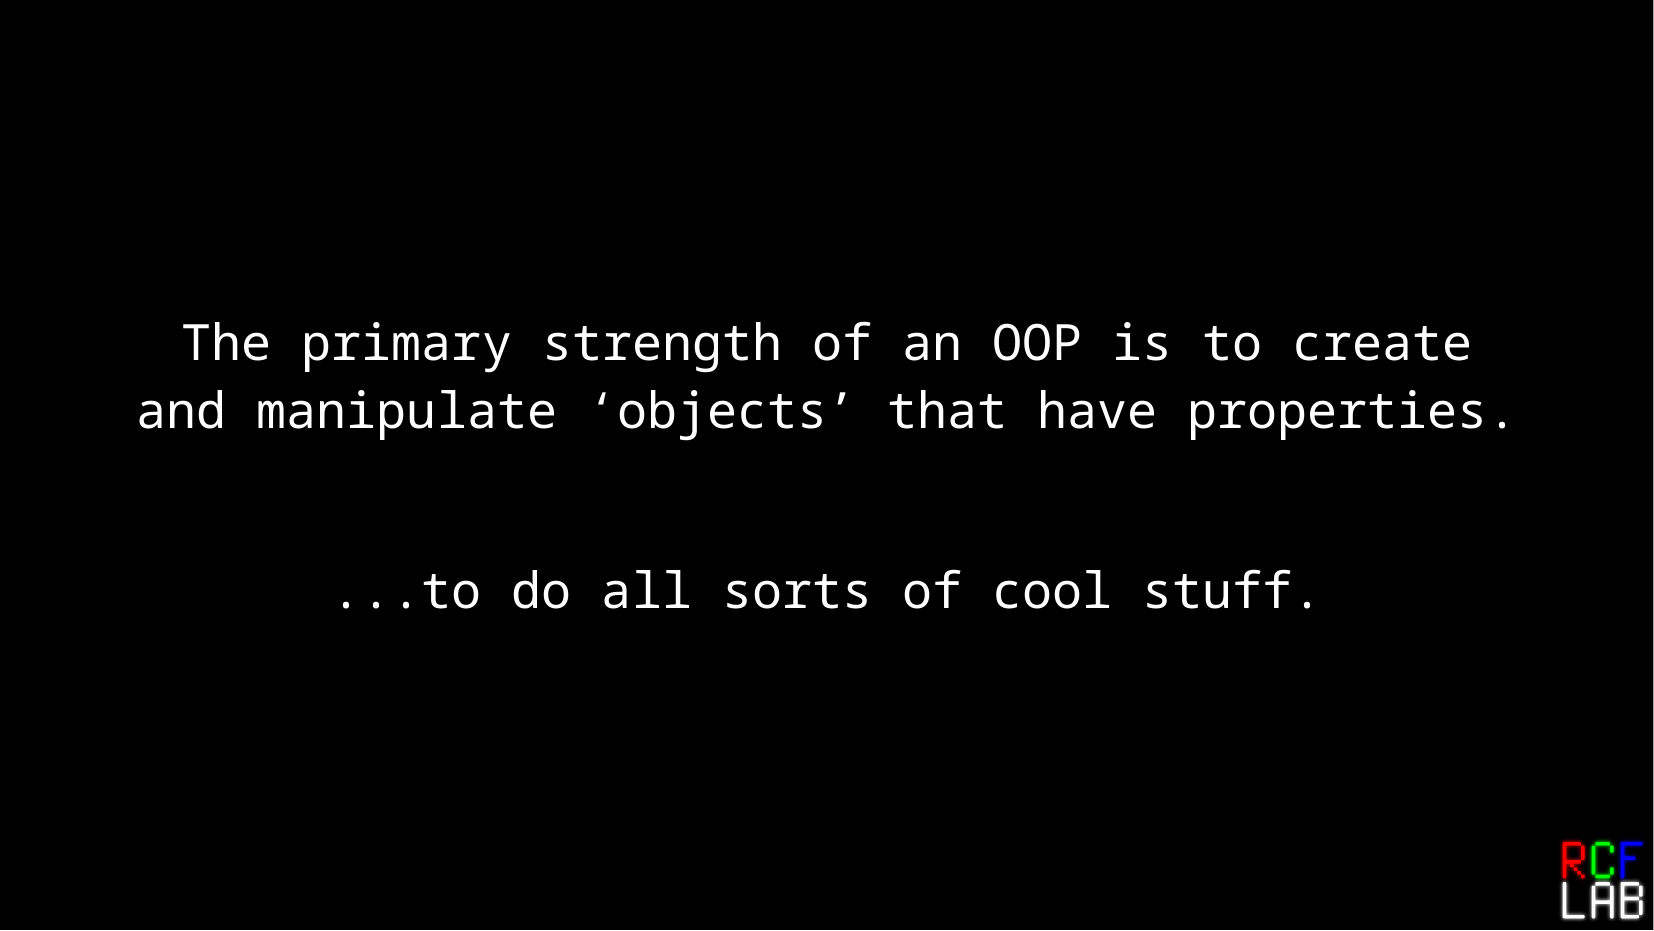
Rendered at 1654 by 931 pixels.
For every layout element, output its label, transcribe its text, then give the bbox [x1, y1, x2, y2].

picture [1559, 838, 1646, 922]
list The primary strength of an OOP is to create and manipulate ‘objects’ that have properties. ...to do all sorts of cool stuff. [124, 125, 1530, 805]
